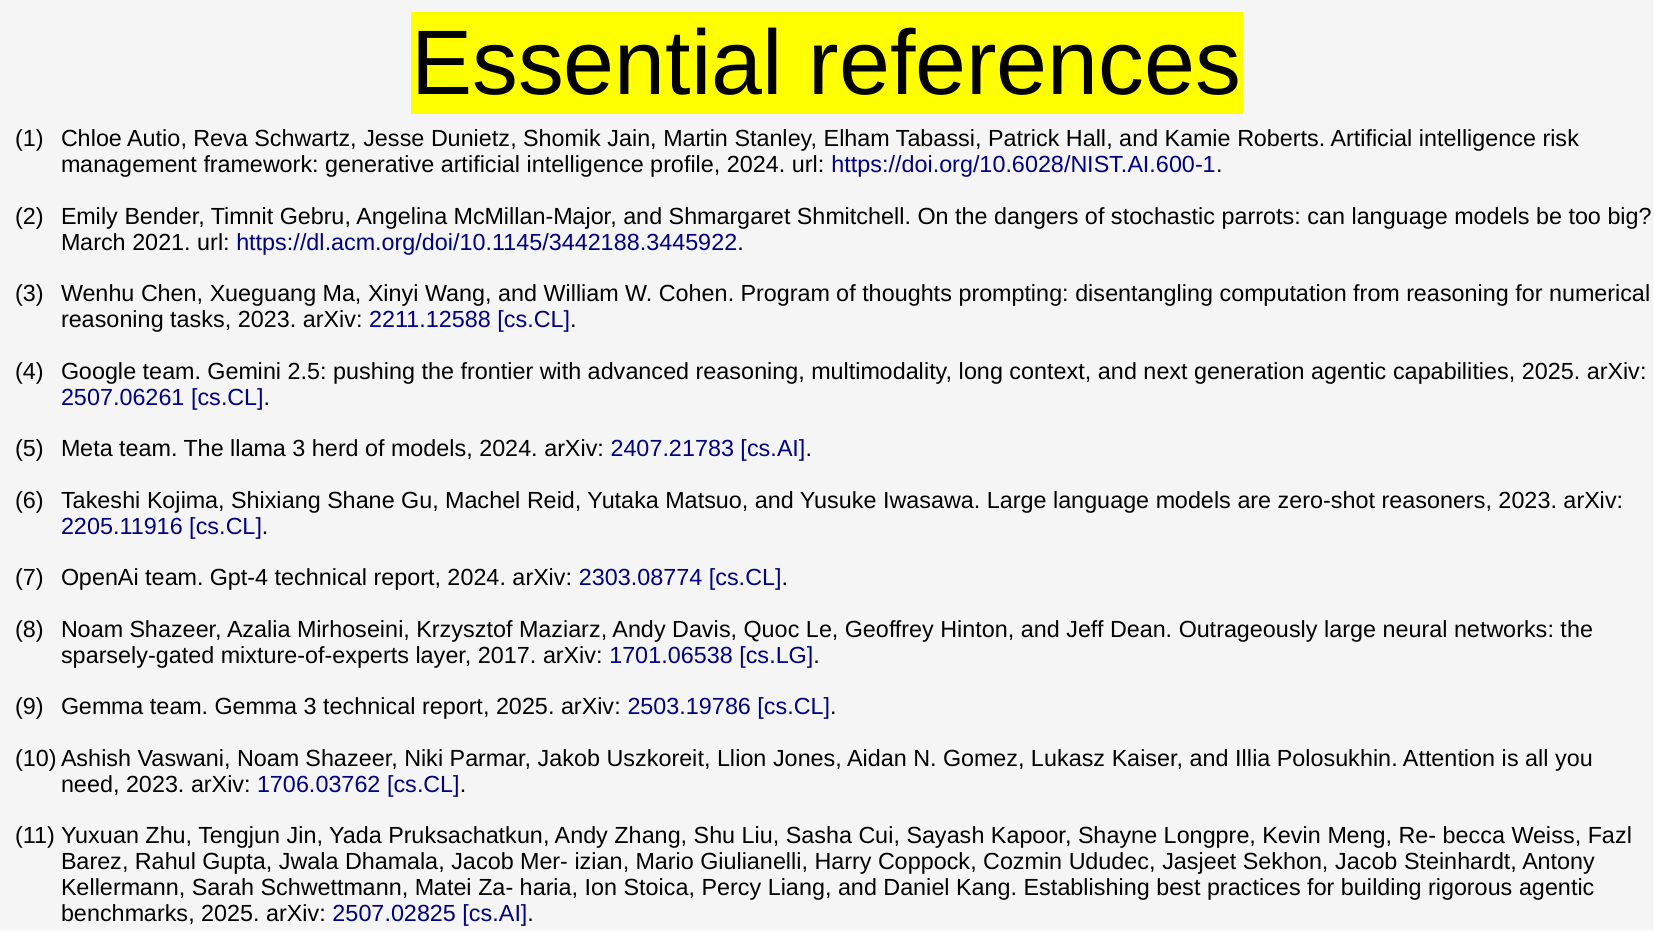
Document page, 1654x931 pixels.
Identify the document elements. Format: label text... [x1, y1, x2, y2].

title Essential references [82, 0, 1571, 125]
list Chloe Autio, Reva Schwartz, Jesse Dunietz, Shomik Jain, Martin Stanley, Elham Tabassi, Patrick Hall, and Kamie Roberts. Artificial intelligence risk management framework: generative artificial intelligence profile, 2024. url: https://doi.org/10.6028/NIST.AI.600-1. Emily Bender, Timnit Gebru, Angelina McMillan-Major, and Shmargaret Shmitchell. On the dangers of stochastic parrots: can language models be too big? March 2021. url: https://dl.acm.org/doi/10.1145/3442188.3445922. Wenhu Chen, Xueguang Ma, Xinyi Wang, and William W. Cohen. Program of thoughts prompting: disentangling computation from reasoning for numerical reasoning tasks, 2023. arXiv: 2211.12588 [cs.CL]. Google team. Gemini 2.5: pushing the frontier with advanced reasoning, multimodality, long context, and next generation agentic capabilities, 2025. arXiv: 2507.06261 [cs.CL]. Meta team. The llama 3 herd of models, 2024. arXiv: 2407.21783 [cs.AI]. Takeshi Kojima, Shixiang Shane Gu, Machel Reid, Yutaka Matsuo, and Yusuke Iwasawa. Large language models are zero-shot reasoners, 2023. arXiv: 2205.11916 [cs.CL]. OpenAi team. Gpt-4 technical report, 2024. arXiv: 2303.08774 [cs.CL]. Noam Shazeer, Azalia Mirhoseini, Krzysztof Maziarz, Andy Davis, Quoc Le, Geoffrey Hinton, and Jeff Dean. Outrageously large neural networks: the sparsely-gated mixture-of-experts layer, 2017. arXiv: 1701.06538 [cs.LG]. Gemma team. Gemma 3 technical report, 2025. arXiv: 2503.19786 [cs.CL]. Ashish Vaswani, Noam Shazeer, Niki Parmar, Jakob Uszkoreit, Llion Jones, Aidan N. Gomez, Lukasz Kaiser, and Illia Polosukhin. Attention is all you need, 2023. arXiv: 1706.03762 [cs.CL]. Yuxuan Zhu, Tengjun Jin, Yada Pruksachatkun, Andy Zhang, Shu Liu, Sasha Cui, Sayash Kapoor, Shayne Longpre, Kevin Meng, Re- becca Weiss, Fazl Barez, Rahul Gupta, Jwala Dhamala, Jacob Mer- izian, Mario Giulianelli, Harry Coppock, Cozmin Ududec, Jasjeet Sekhon, Jacob Steinhardt, Antony Kellermann, Sarah Schwettmann, Matei Za- haria, Ion Stoica, Percy Liang, and Daniel Kang. Establishing best practices for building rigorous agentic benchmarks, 2025. arXiv: 2507.02825 [cs.AI]. [0, 125, 1654, 931]
